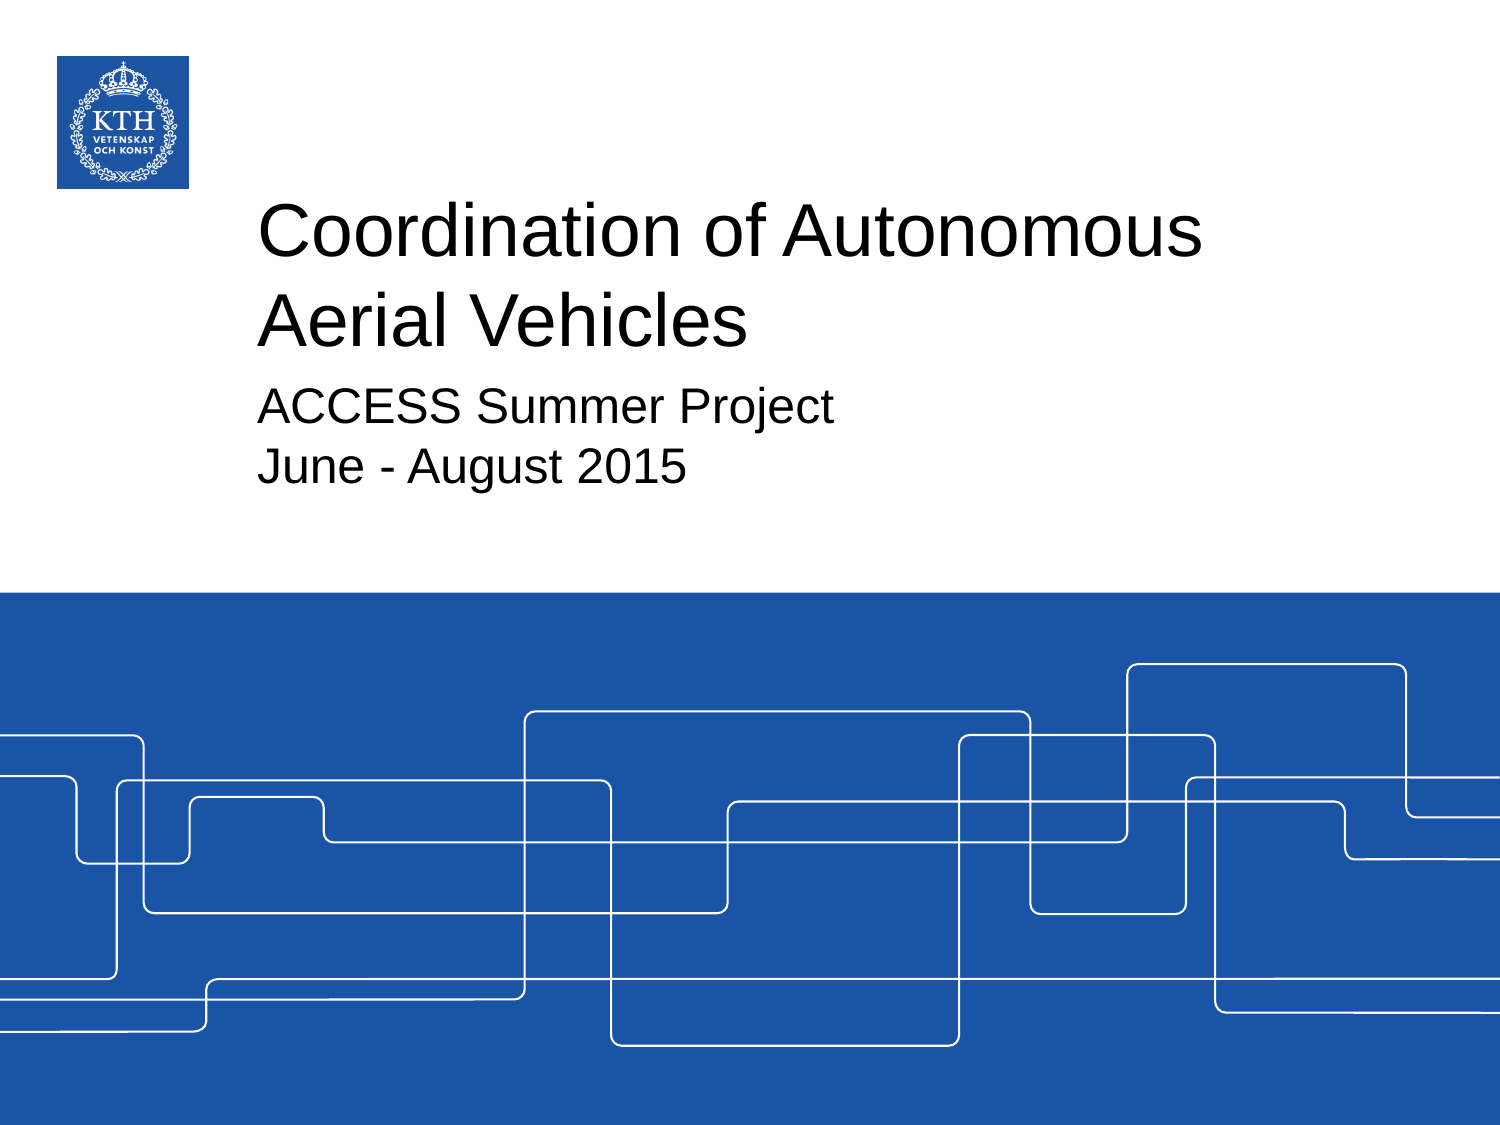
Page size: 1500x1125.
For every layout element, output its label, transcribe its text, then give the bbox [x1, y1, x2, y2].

title Coordination of Autonomous Aerial Vehicles [257, 190, 1403, 362]
picture [57, 56, 189, 189]
subtitle ACCESS Summer Project June - August 2015 [257, 373, 1404, 528]
